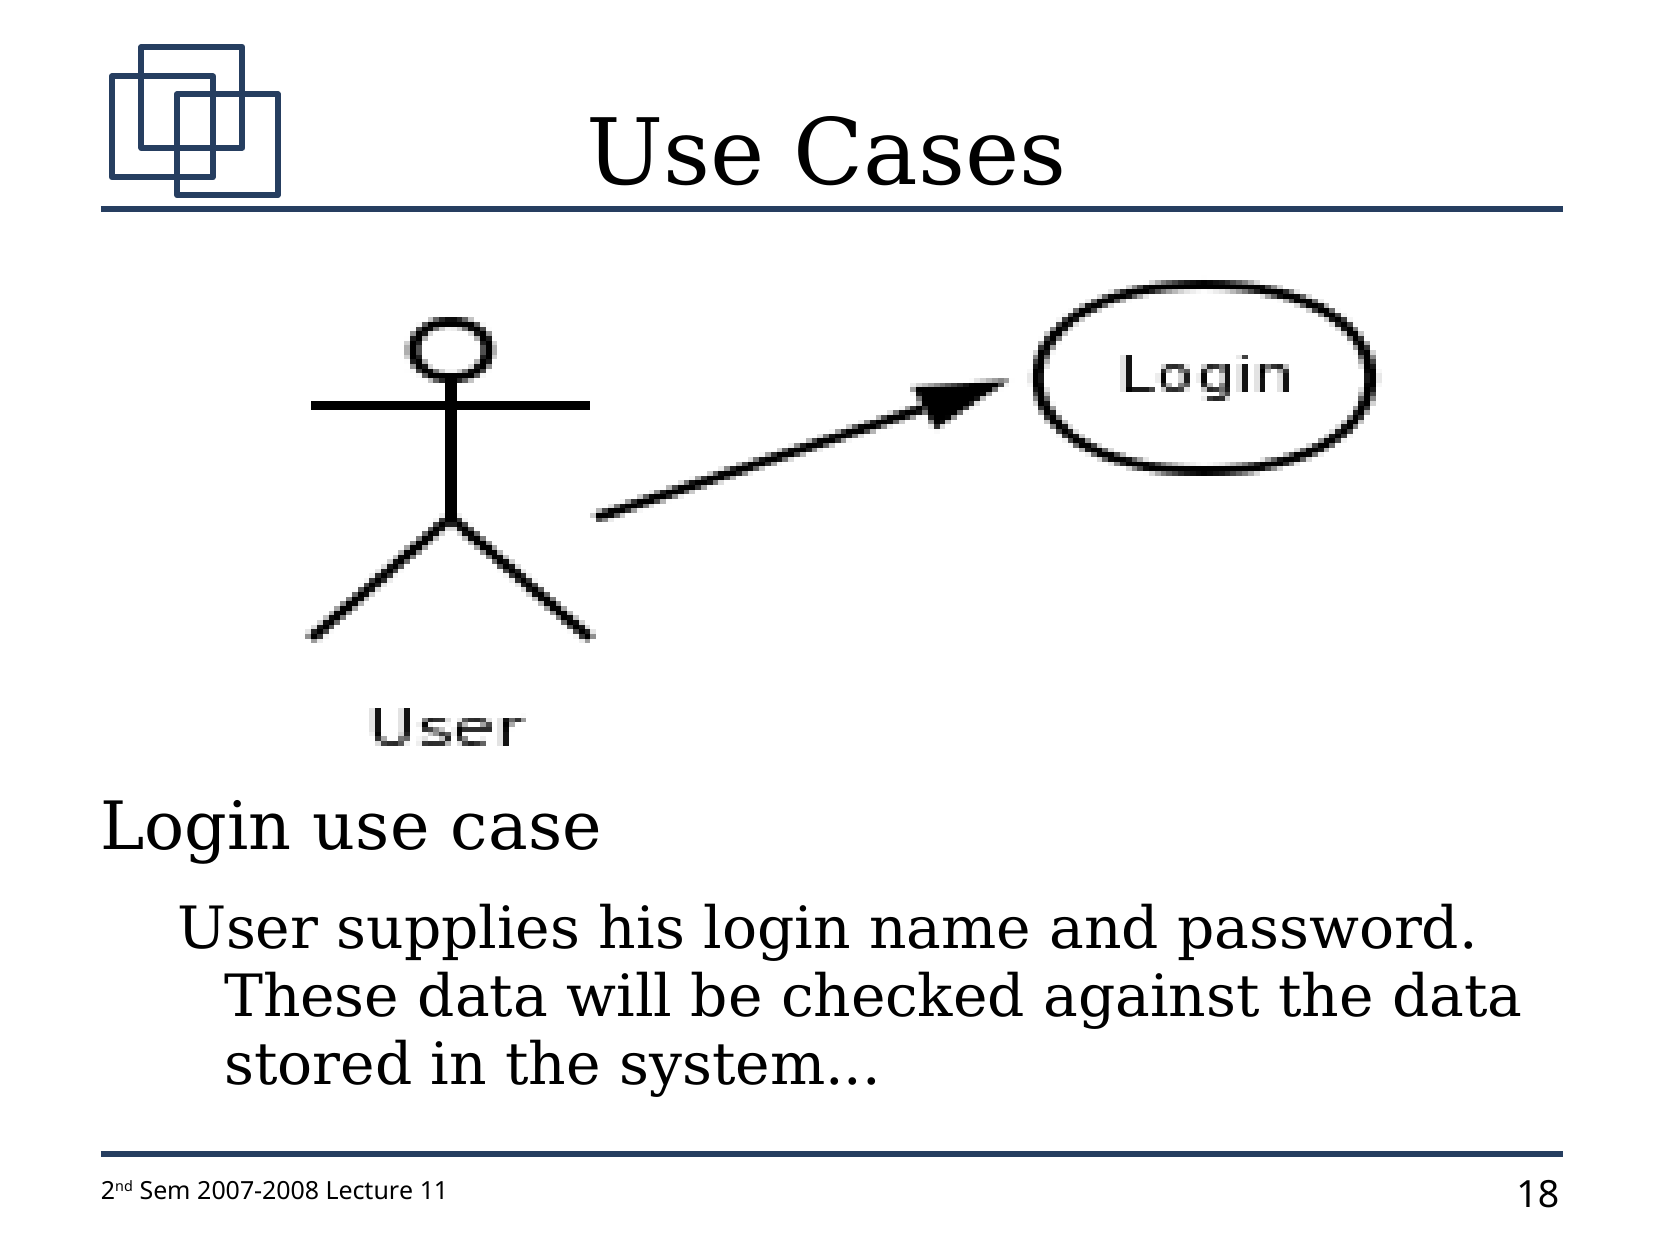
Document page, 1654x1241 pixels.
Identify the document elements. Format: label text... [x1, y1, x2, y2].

picture [300, 262, 1388, 788]
title Use Cases [82, 49, 1571, 257]
list Login use case User supplies his login name and password. These data will be checked against the data stored in the system... [82, 787, 1571, 1109]
